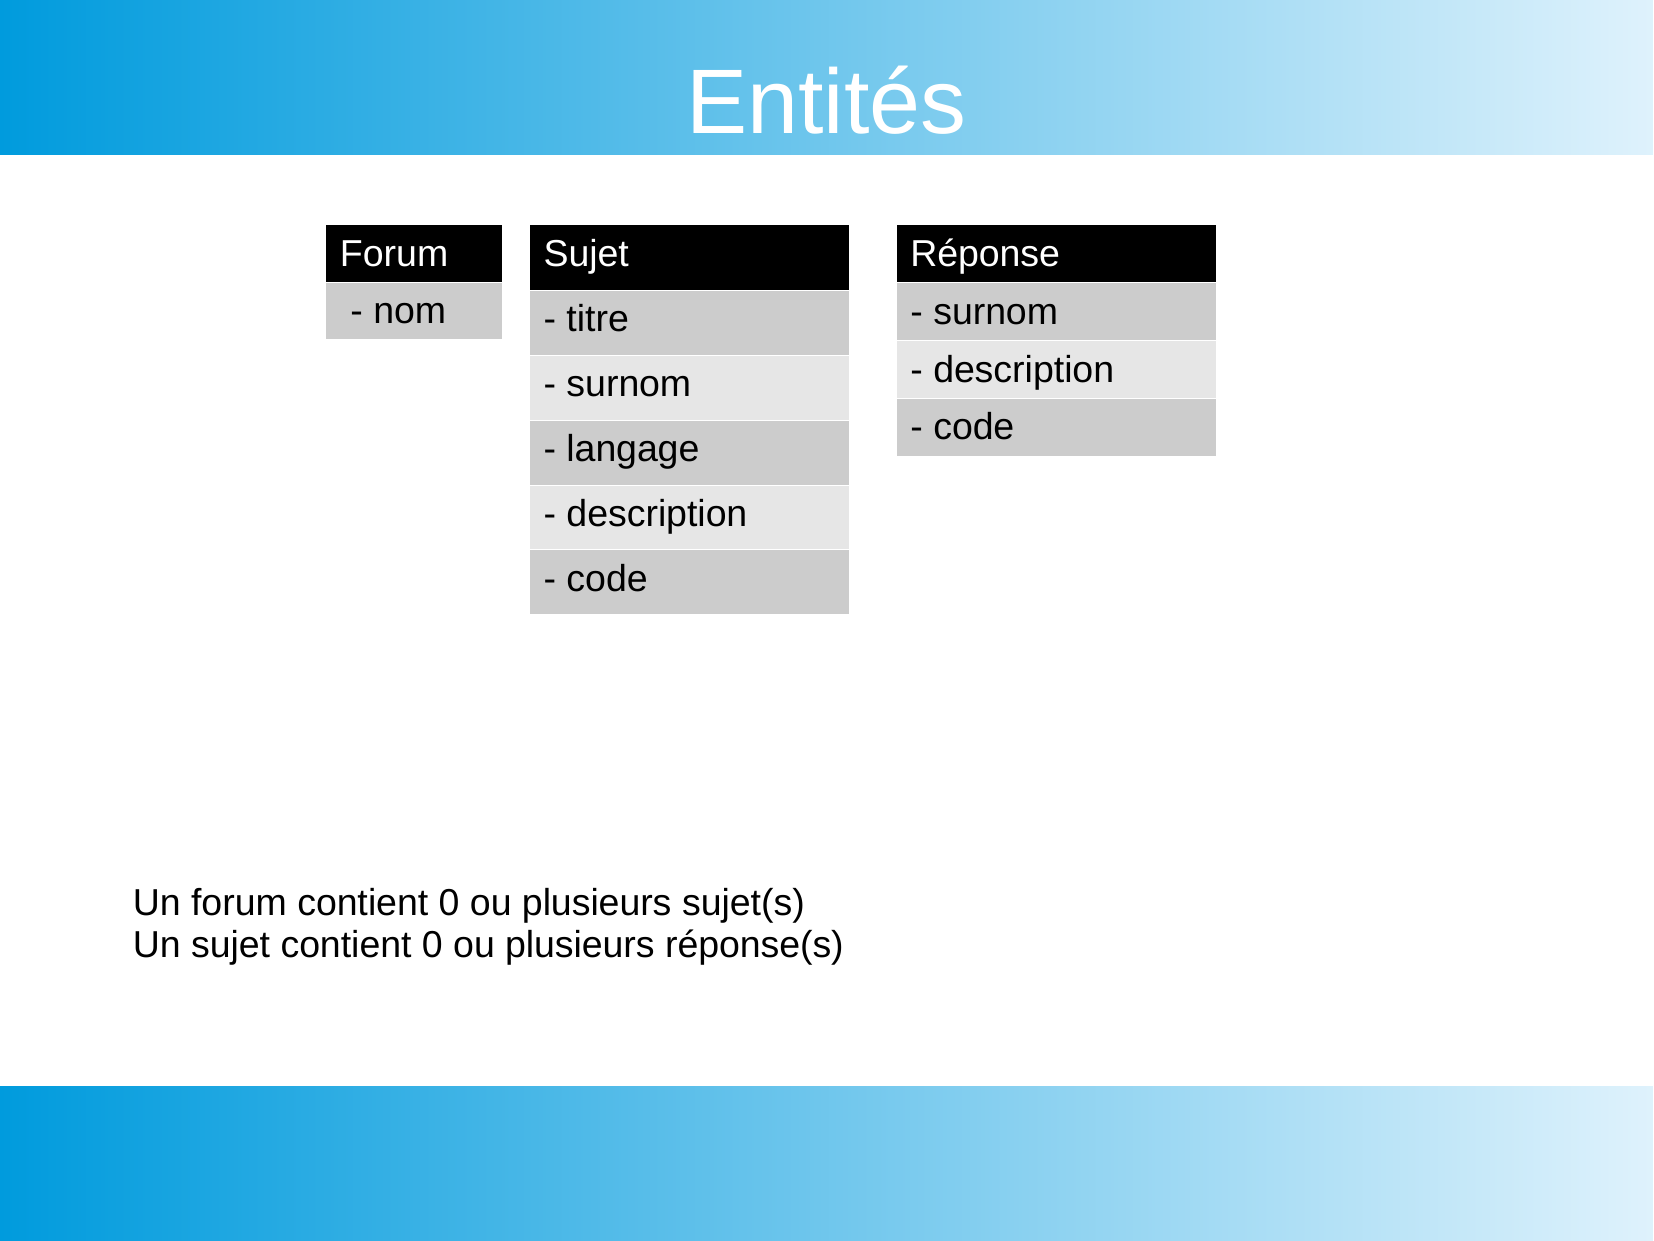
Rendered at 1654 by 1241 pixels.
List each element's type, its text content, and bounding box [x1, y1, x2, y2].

table_cell - titre [530, 291, 849, 355]
table_cell - surnom [897, 283, 1216, 340]
table_cell - code [530, 550, 849, 614]
table_cell - nom [326, 283, 502, 339]
table_header Sujet [530, 225, 849, 290]
table_cell - code [897, 399, 1216, 456]
table_header Forum [326, 225, 502, 282]
table_cell - description [530, 486, 849, 549]
table_cell - surnom [530, 356, 849, 420]
table_cell - langage [530, 421, 849, 485]
text_box Un forum contient 0 ou plusieurs sujet(s) Un sujet contient 0 ou plusieurs réponse(s) [118, 874, 860, 973]
table_cell - description [897, 341, 1216, 398]
table_header Réponse [897, 225, 1216, 282]
title Entités [82, 49, 1571, 155]
